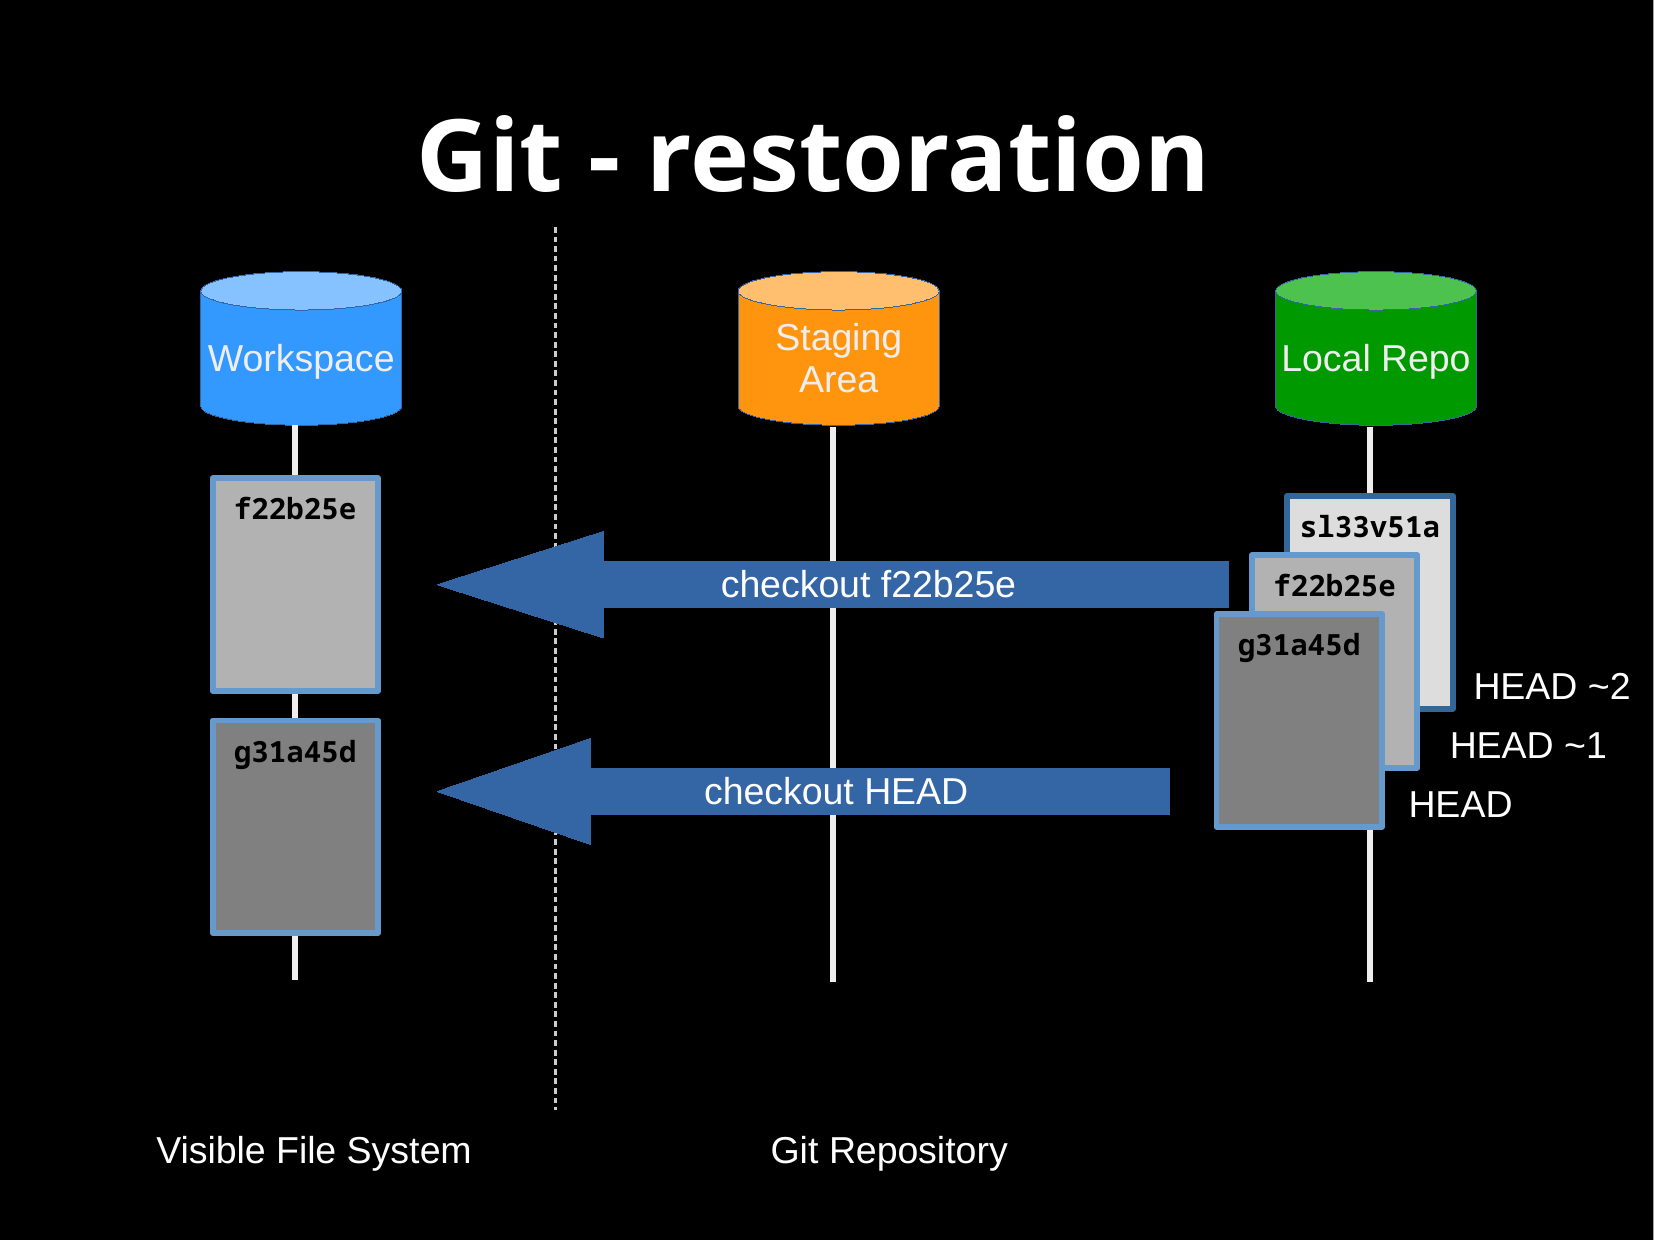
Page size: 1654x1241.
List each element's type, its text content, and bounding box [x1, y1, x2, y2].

text_box g31a45d [1216, 614, 1382, 827]
text_box Workspace [200, 292, 402, 426]
text_box sl33v51a [1287, 496, 1453, 709]
text_box g31a45d [212, 720, 378, 934]
text_box Local Repo [1275, 293, 1477, 426]
text_box HEAD ~2 [1458, 657, 1646, 715]
text_box f22b25e [212, 478, 378, 691]
text_box f22b25e [1251, 555, 1418, 768]
text_box Staging Area [738, 292, 940, 426]
text_box checkout HEAD [437, 738, 1170, 845]
text_box HEAD [1393, 775, 1528, 833]
title Git - restoration [82, 49, 1571, 257]
text_box Git Repository [755, 1122, 1023, 1179]
text_box checkout f22b25e [437, 531, 1229, 638]
text_box HEAD ~1 [1435, 716, 1623, 774]
text_box Visible File System [141, 1122, 487, 1179]
